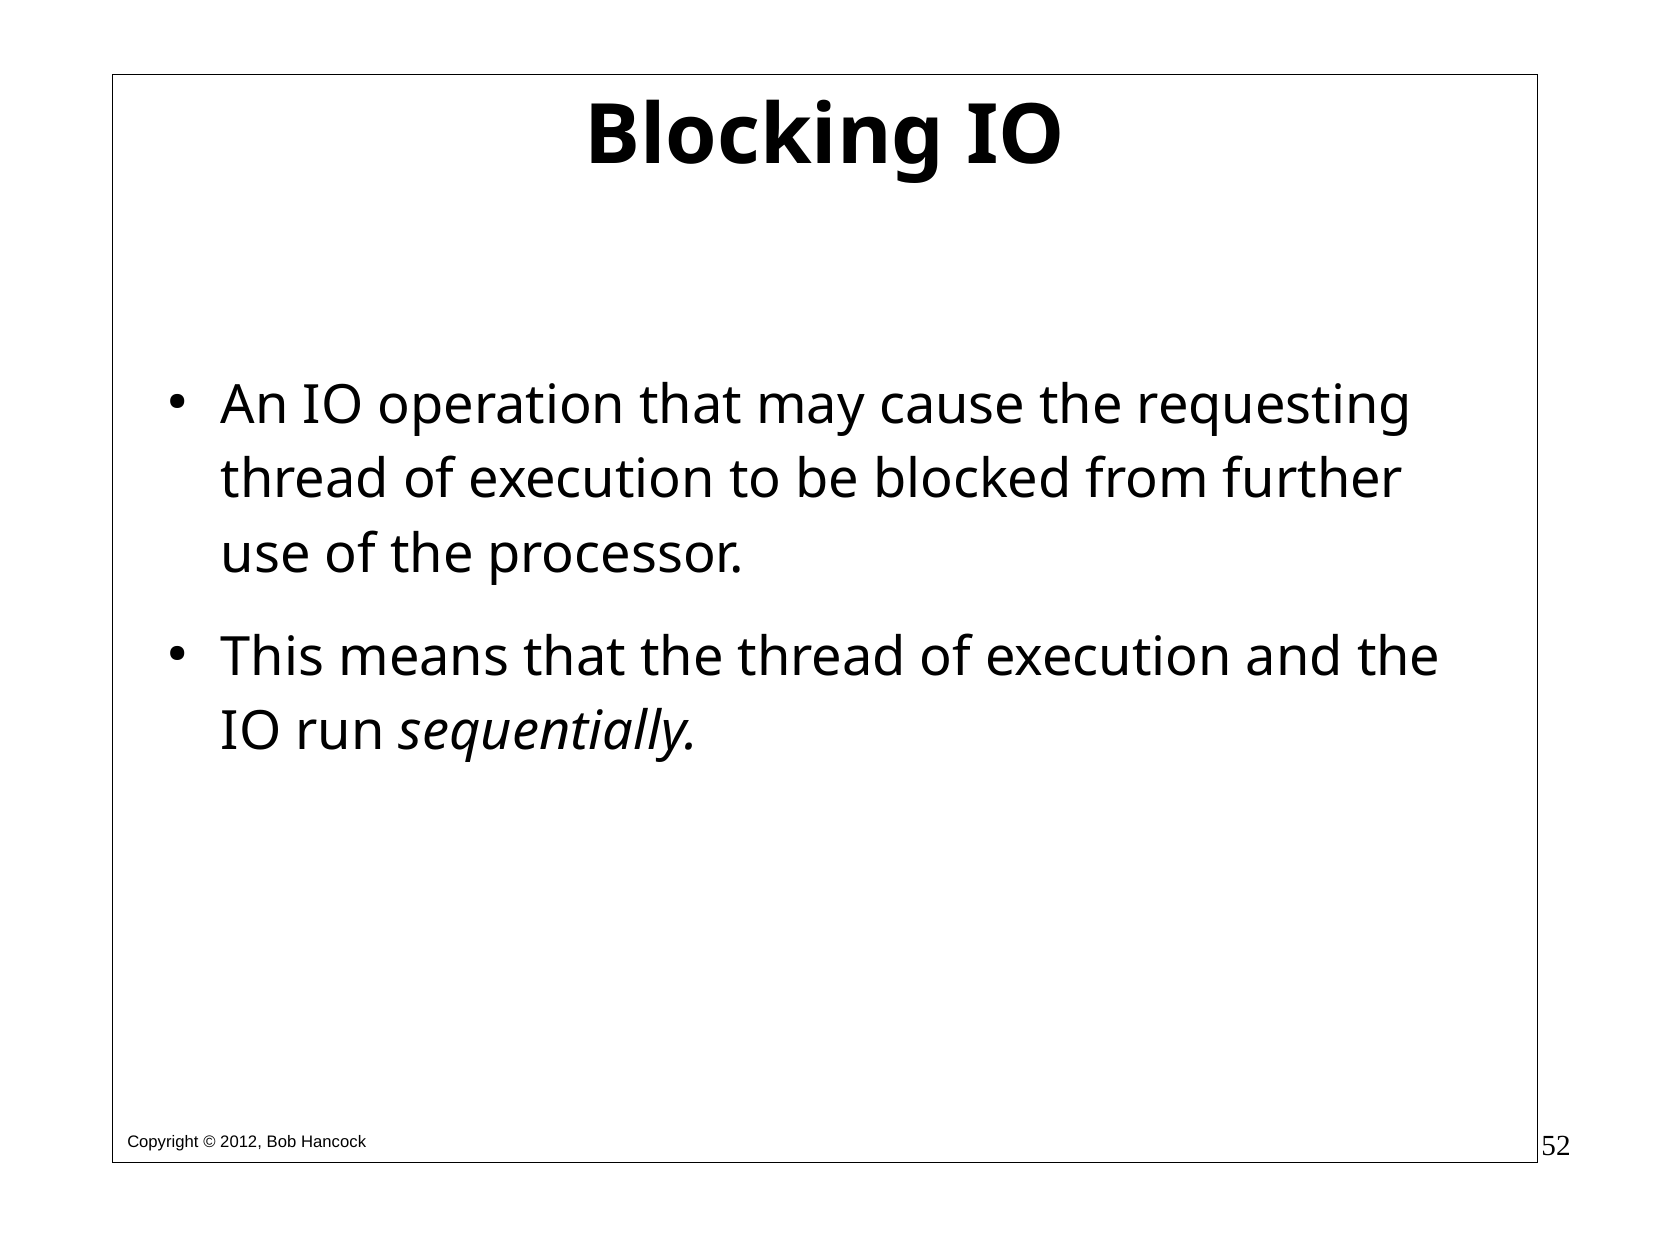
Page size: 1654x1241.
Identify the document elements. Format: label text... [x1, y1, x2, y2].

text_box Copyright © 2012, Bob Hancock [112, 1125, 382, 1159]
title Blocking IO [112, 75, 1538, 188]
list An IO operation that may cause the requesting thread of execution to be blocked from further use of the processor. This means that the thread of execution and the IO run sequentially. [150, 262, 1501, 1126]
